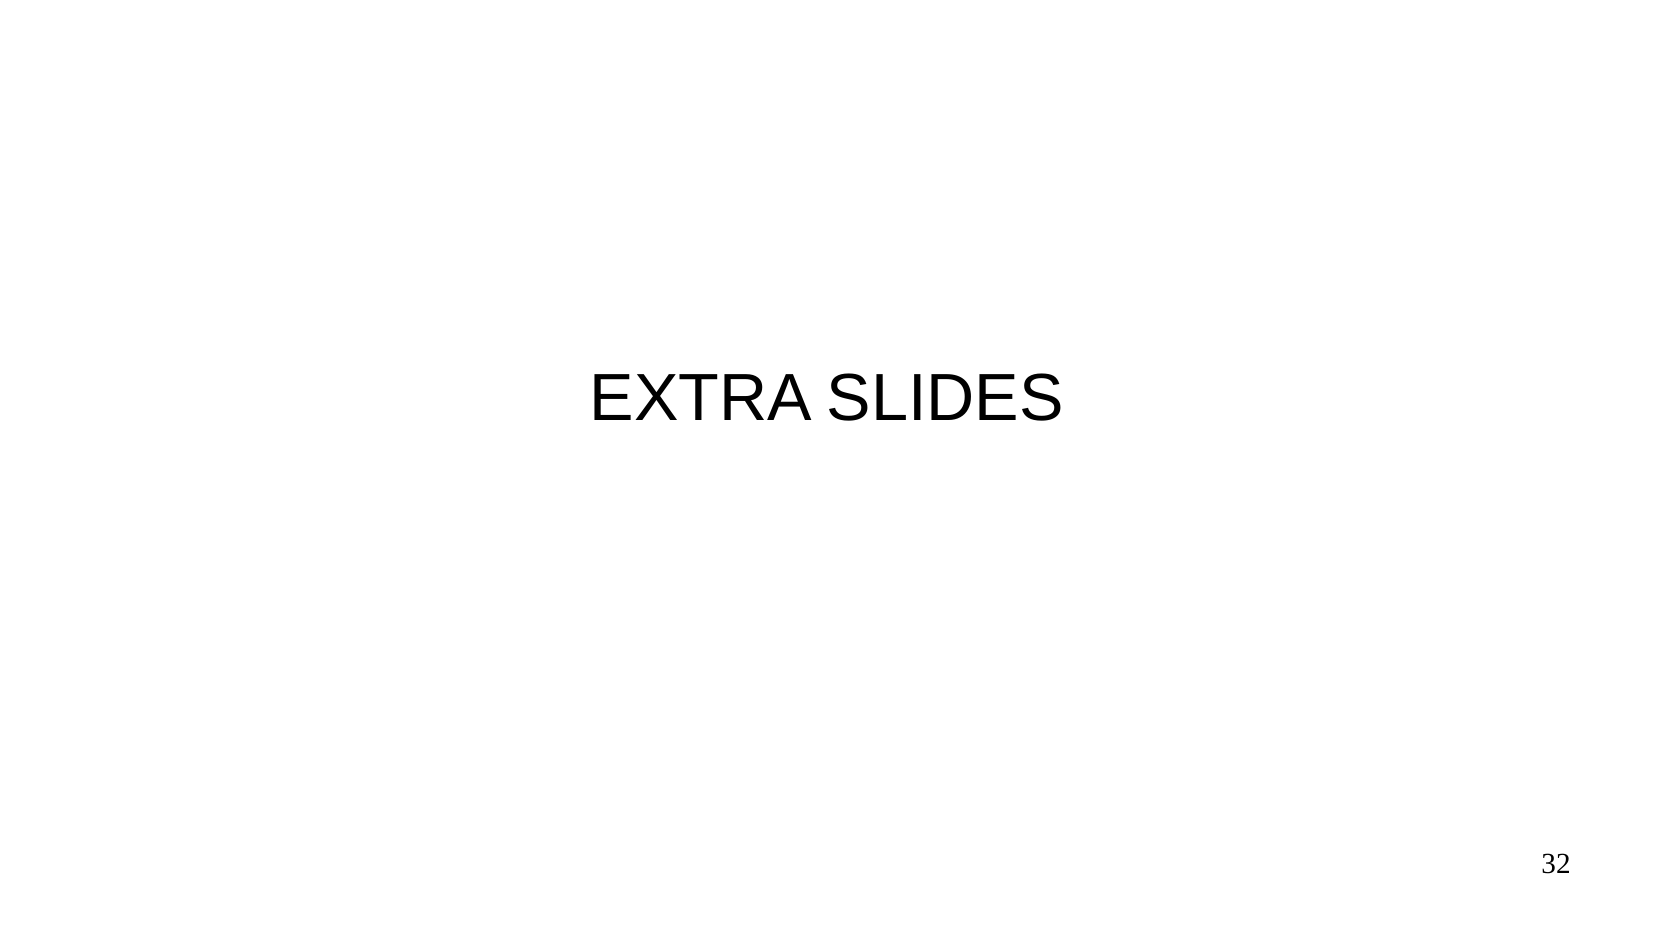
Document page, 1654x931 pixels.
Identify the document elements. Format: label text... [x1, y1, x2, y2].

subtitle EXTRA SLIDES [82, 37, 1571, 757]
